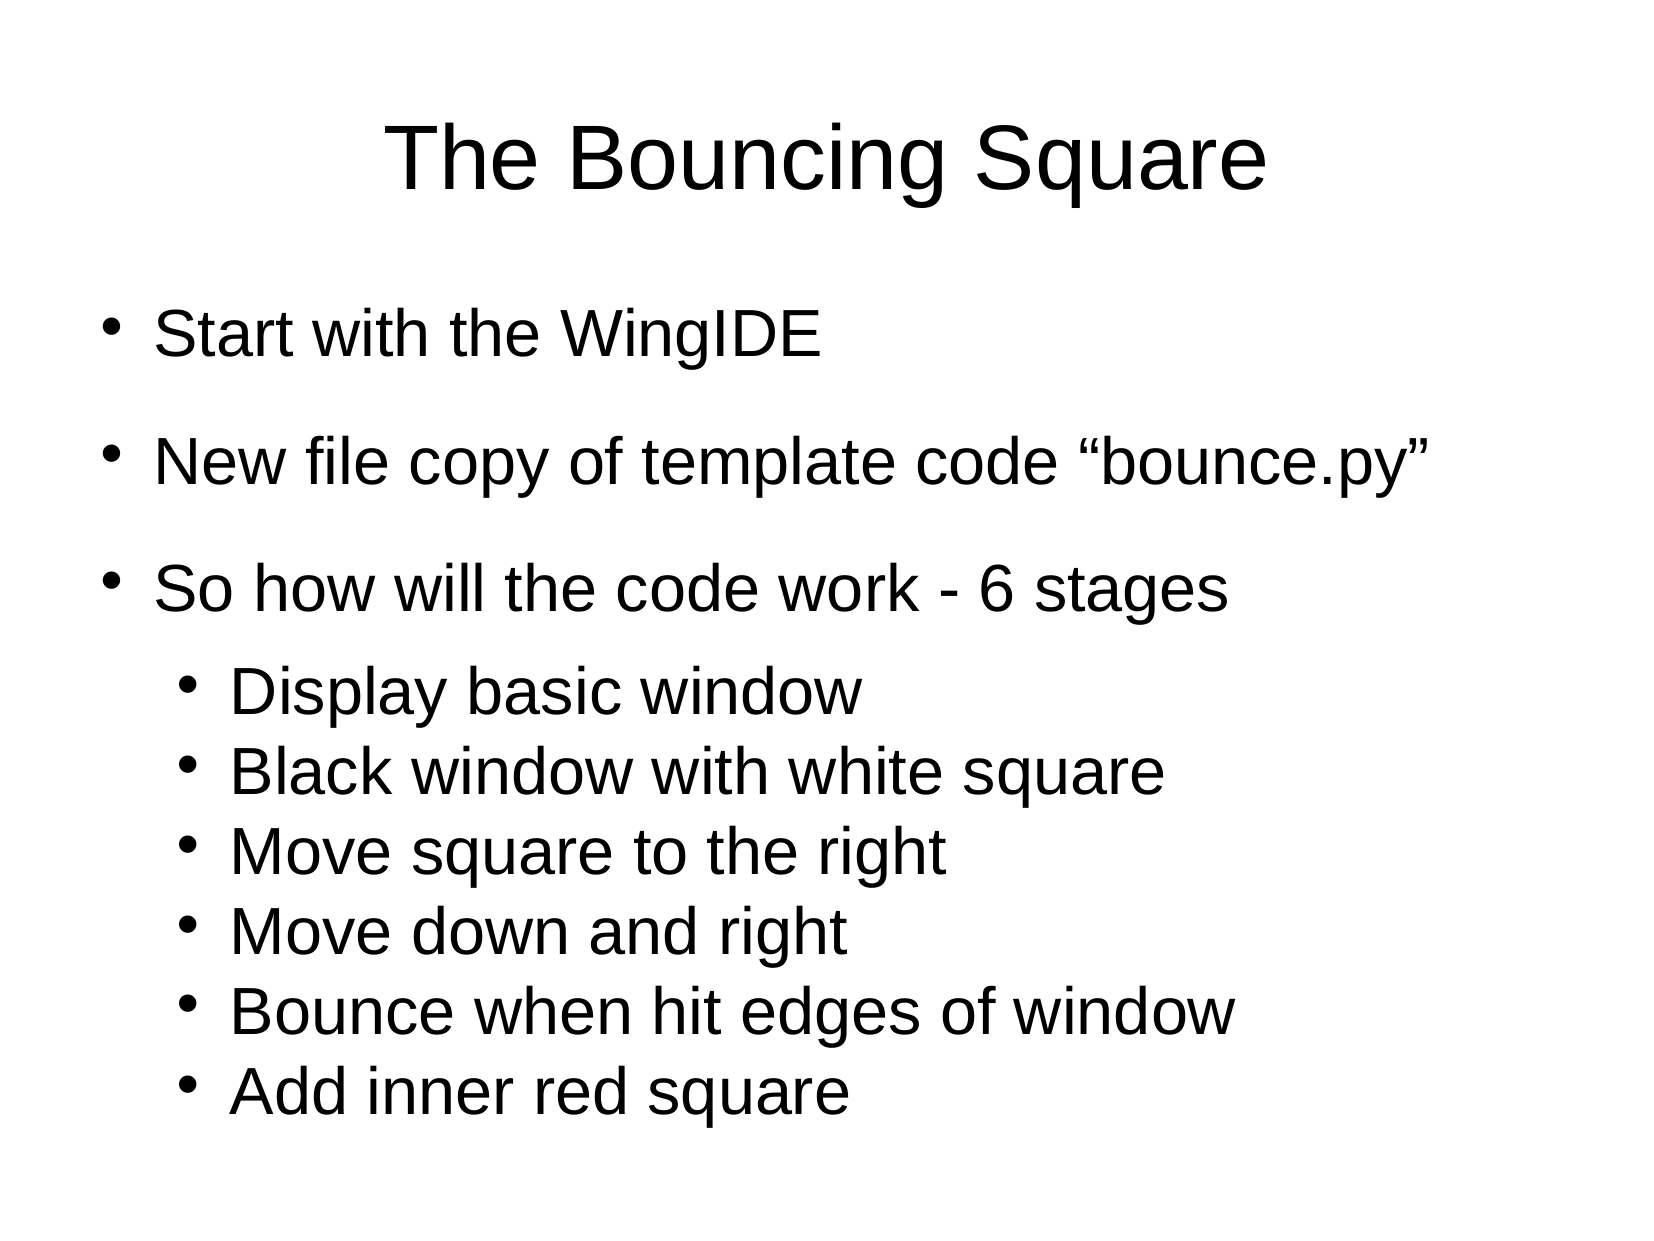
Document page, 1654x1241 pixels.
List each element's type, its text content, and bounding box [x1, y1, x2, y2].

text_box The Bouncing Square [82, 49, 1571, 257]
text_box Start with the WingIDE New file copy of template code “bounce.py” So how will the code work - 6 stages Display basic window Black window with white square Move square to the right Move down and right Bounce when hit edges of window Add inner red square [82, 290, 1571, 1010]
